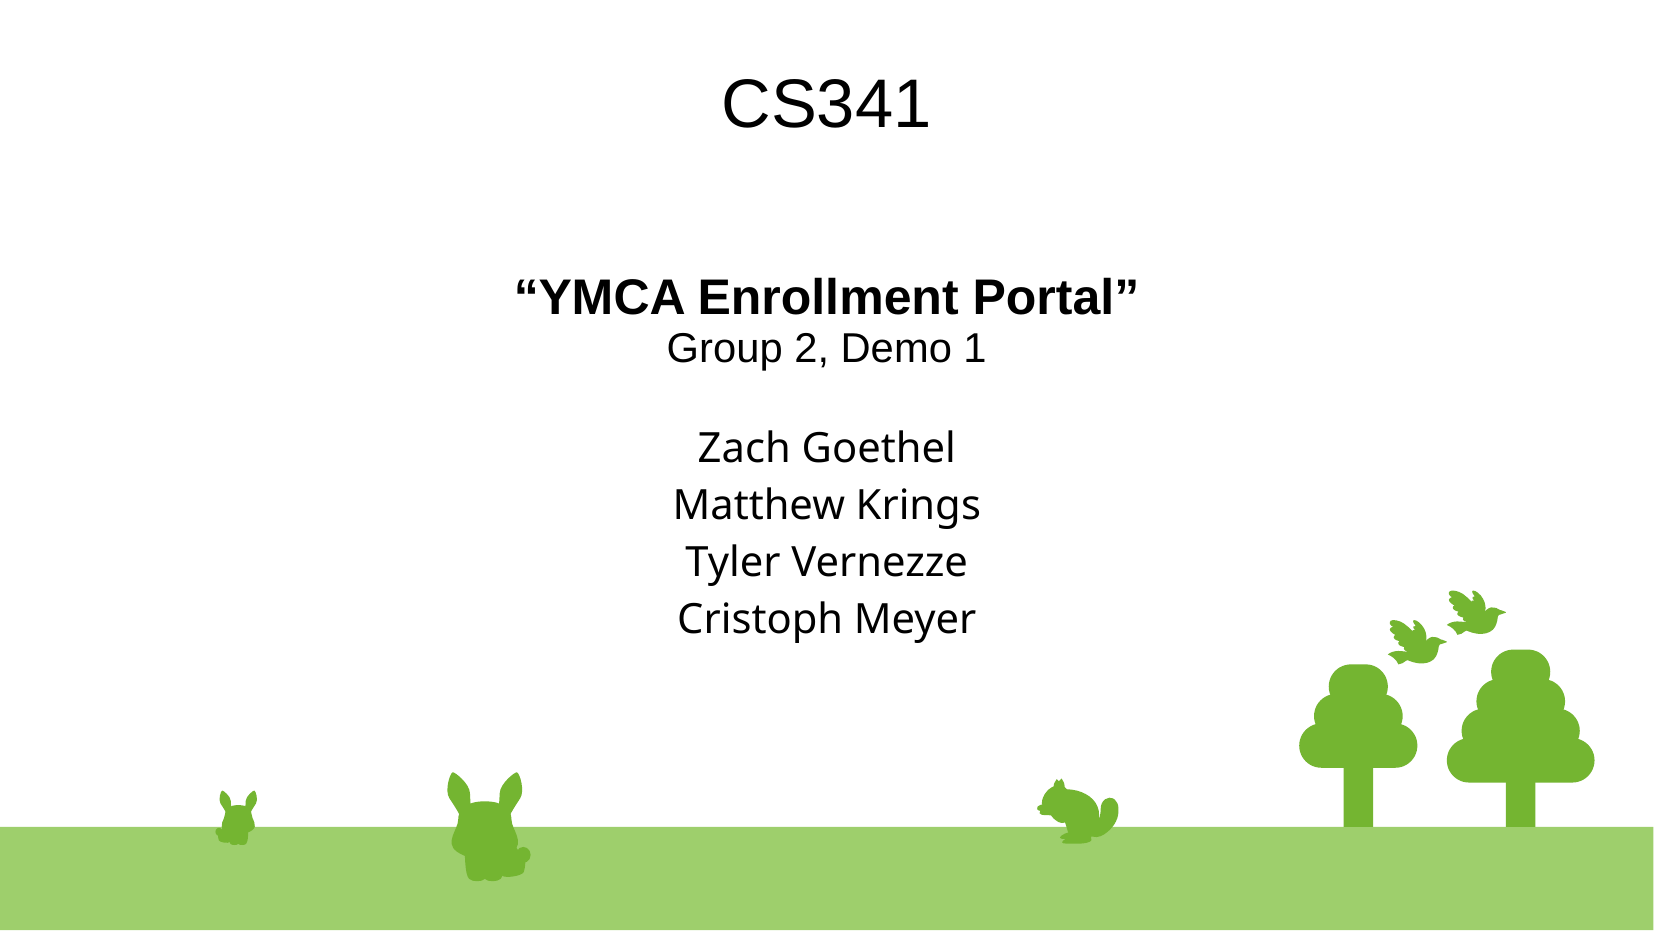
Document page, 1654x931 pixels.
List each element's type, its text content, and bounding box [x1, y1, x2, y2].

title CS341 [88, 29, 1565, 177]
subtitle “YMCA Enrollment Portal” Group 2, Demo 1 Zach Goethel Matthew Krings Tyler Vernezze Cristoph Meyer [88, 177, 1565, 739]
